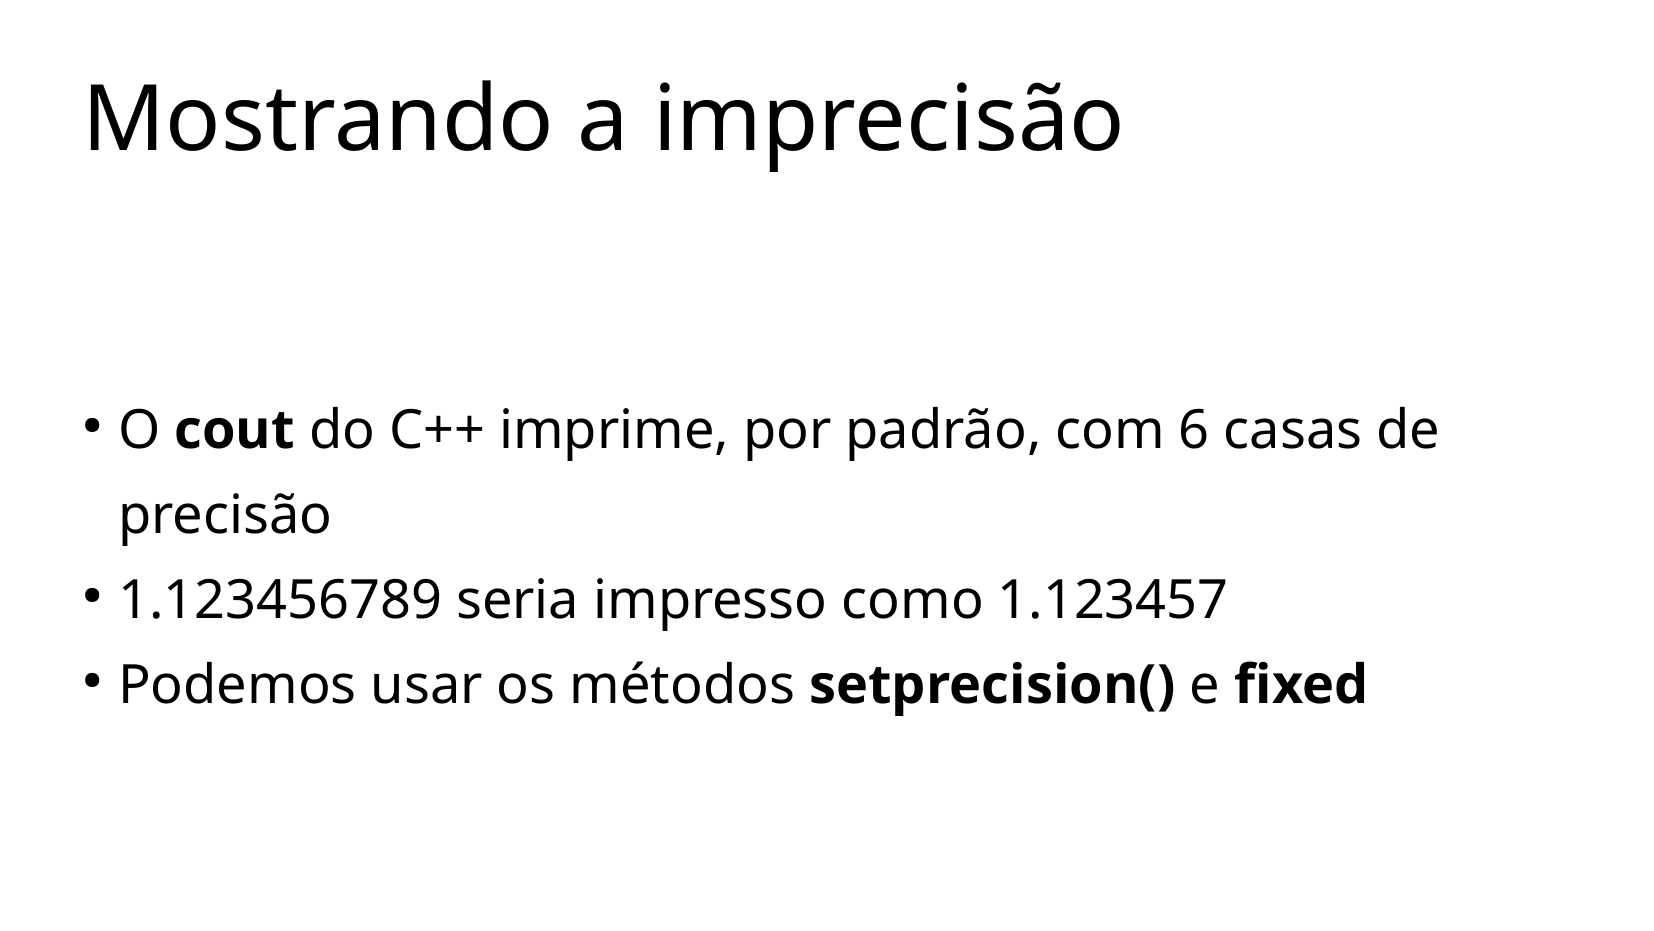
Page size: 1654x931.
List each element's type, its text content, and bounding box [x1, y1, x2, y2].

title Mostrando a imprecisão [82, 37, 1571, 193]
subtitle O cout do C++ imprime, por padrão, com 6 casas de precisão 1.123456789 seria impresso como 1.123457 Podemos usar os métodos setprecision() e fixed [82, 200, 1571, 898]
